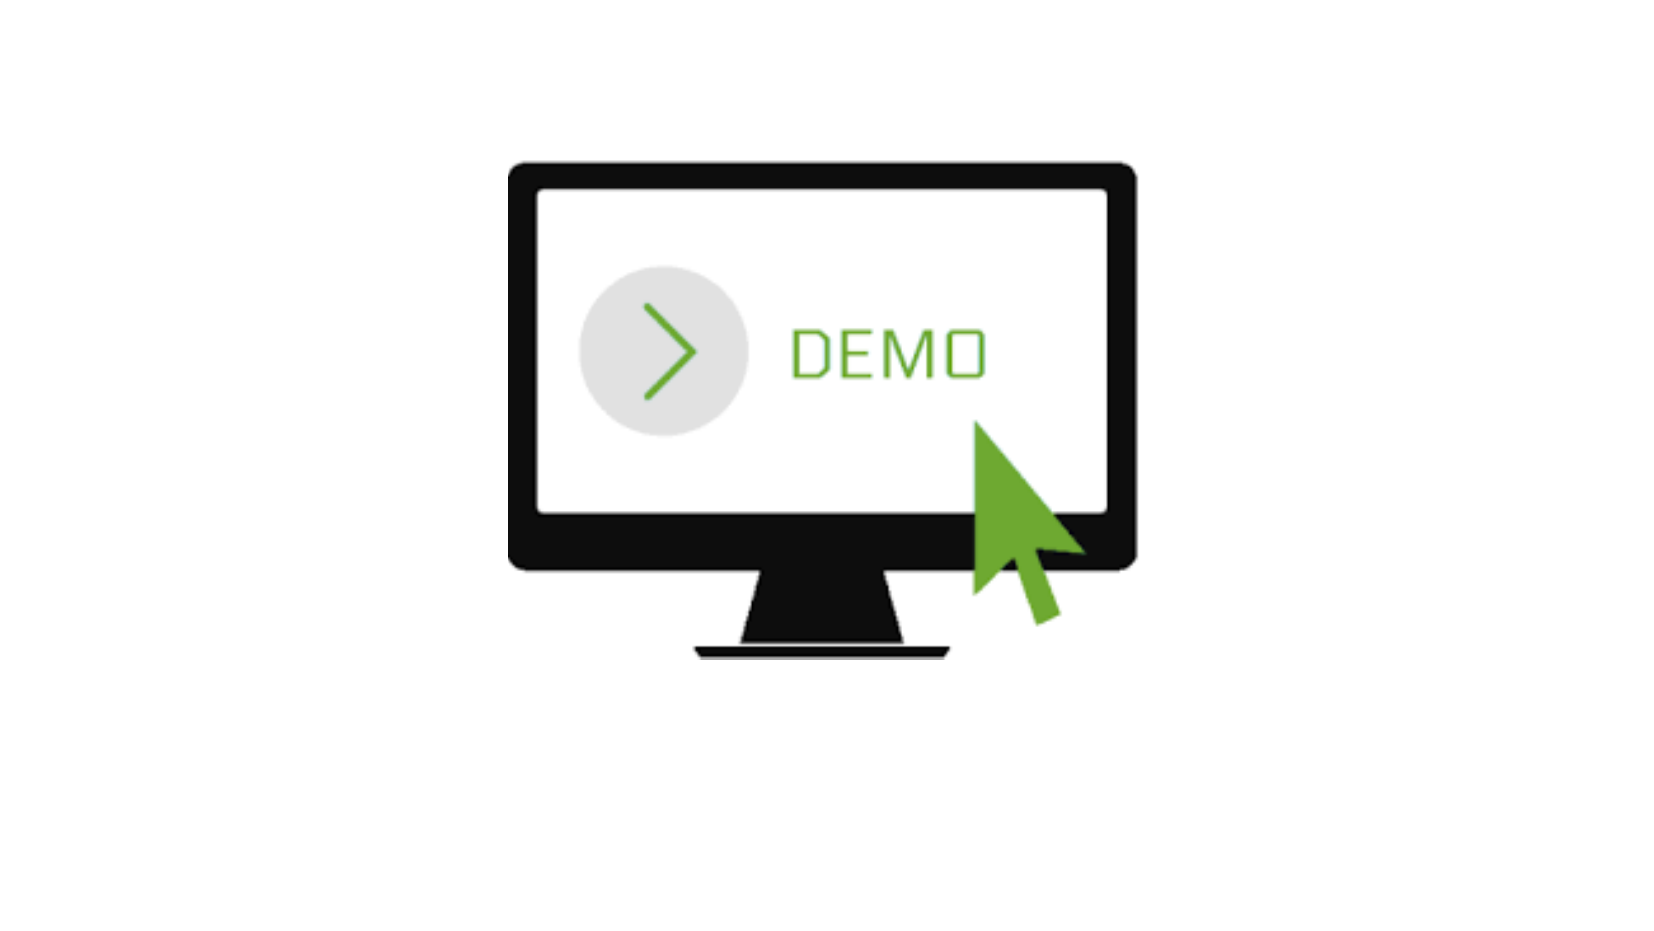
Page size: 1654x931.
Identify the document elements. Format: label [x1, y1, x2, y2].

picture [508, 149, 1146, 660]
